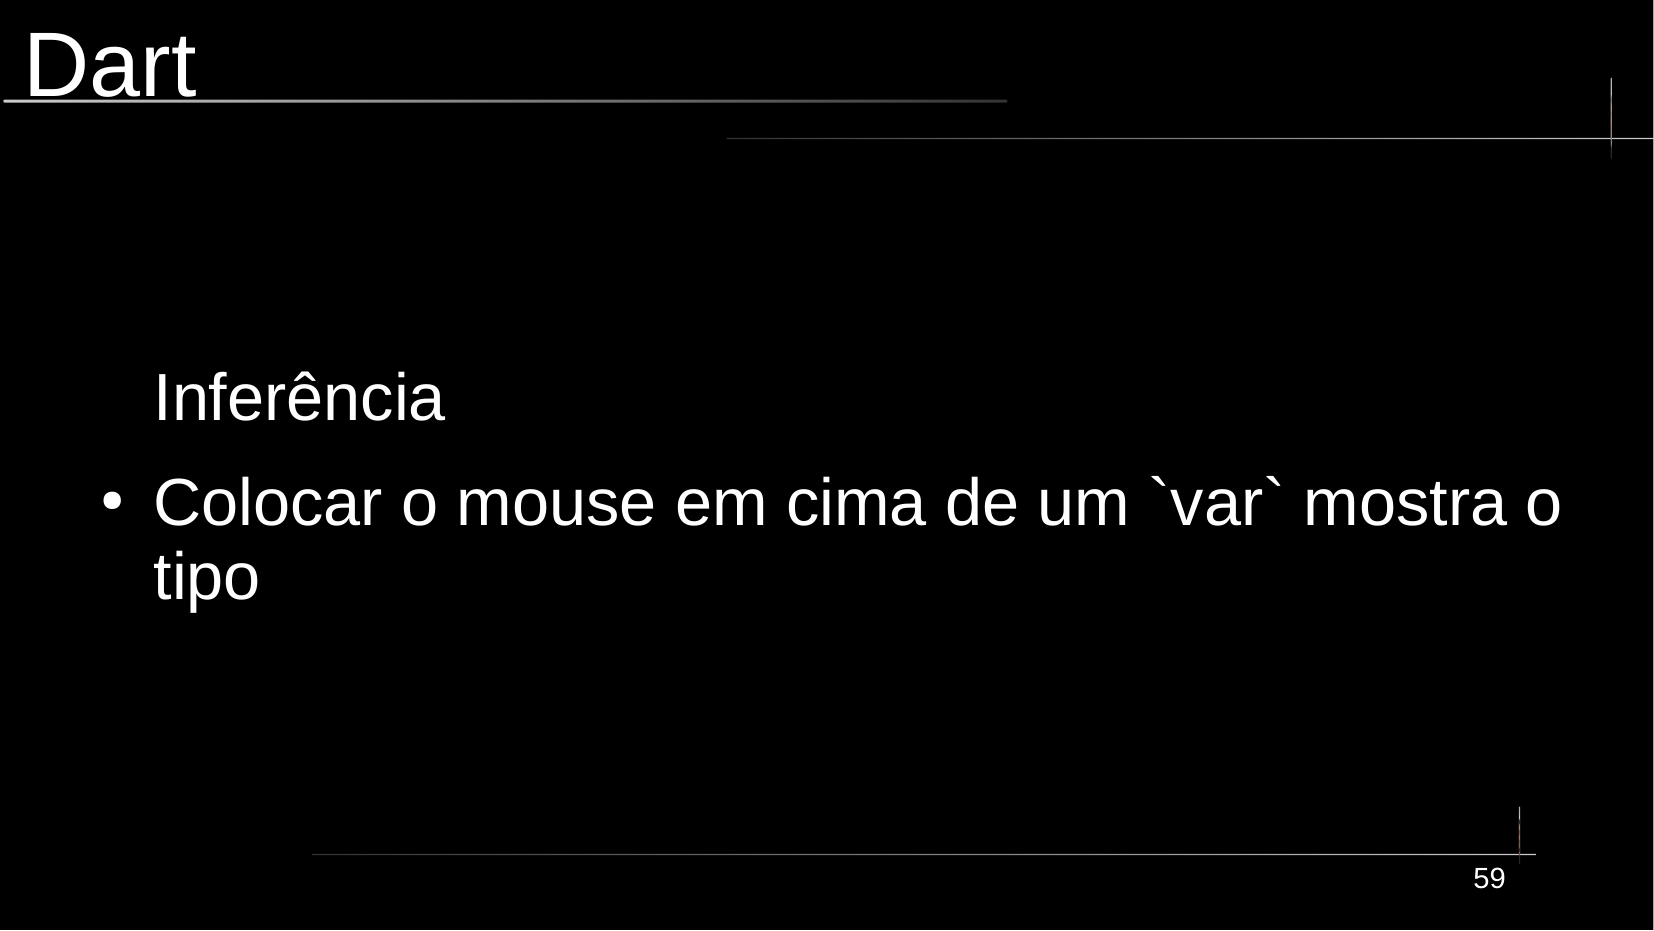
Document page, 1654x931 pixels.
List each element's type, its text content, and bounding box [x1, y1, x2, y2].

subtitle Inferência Colocar o mouse em cima de um `var` mostra o tipo [82, 217, 1571, 757]
title Dart [23, 11, 1589, 119]
